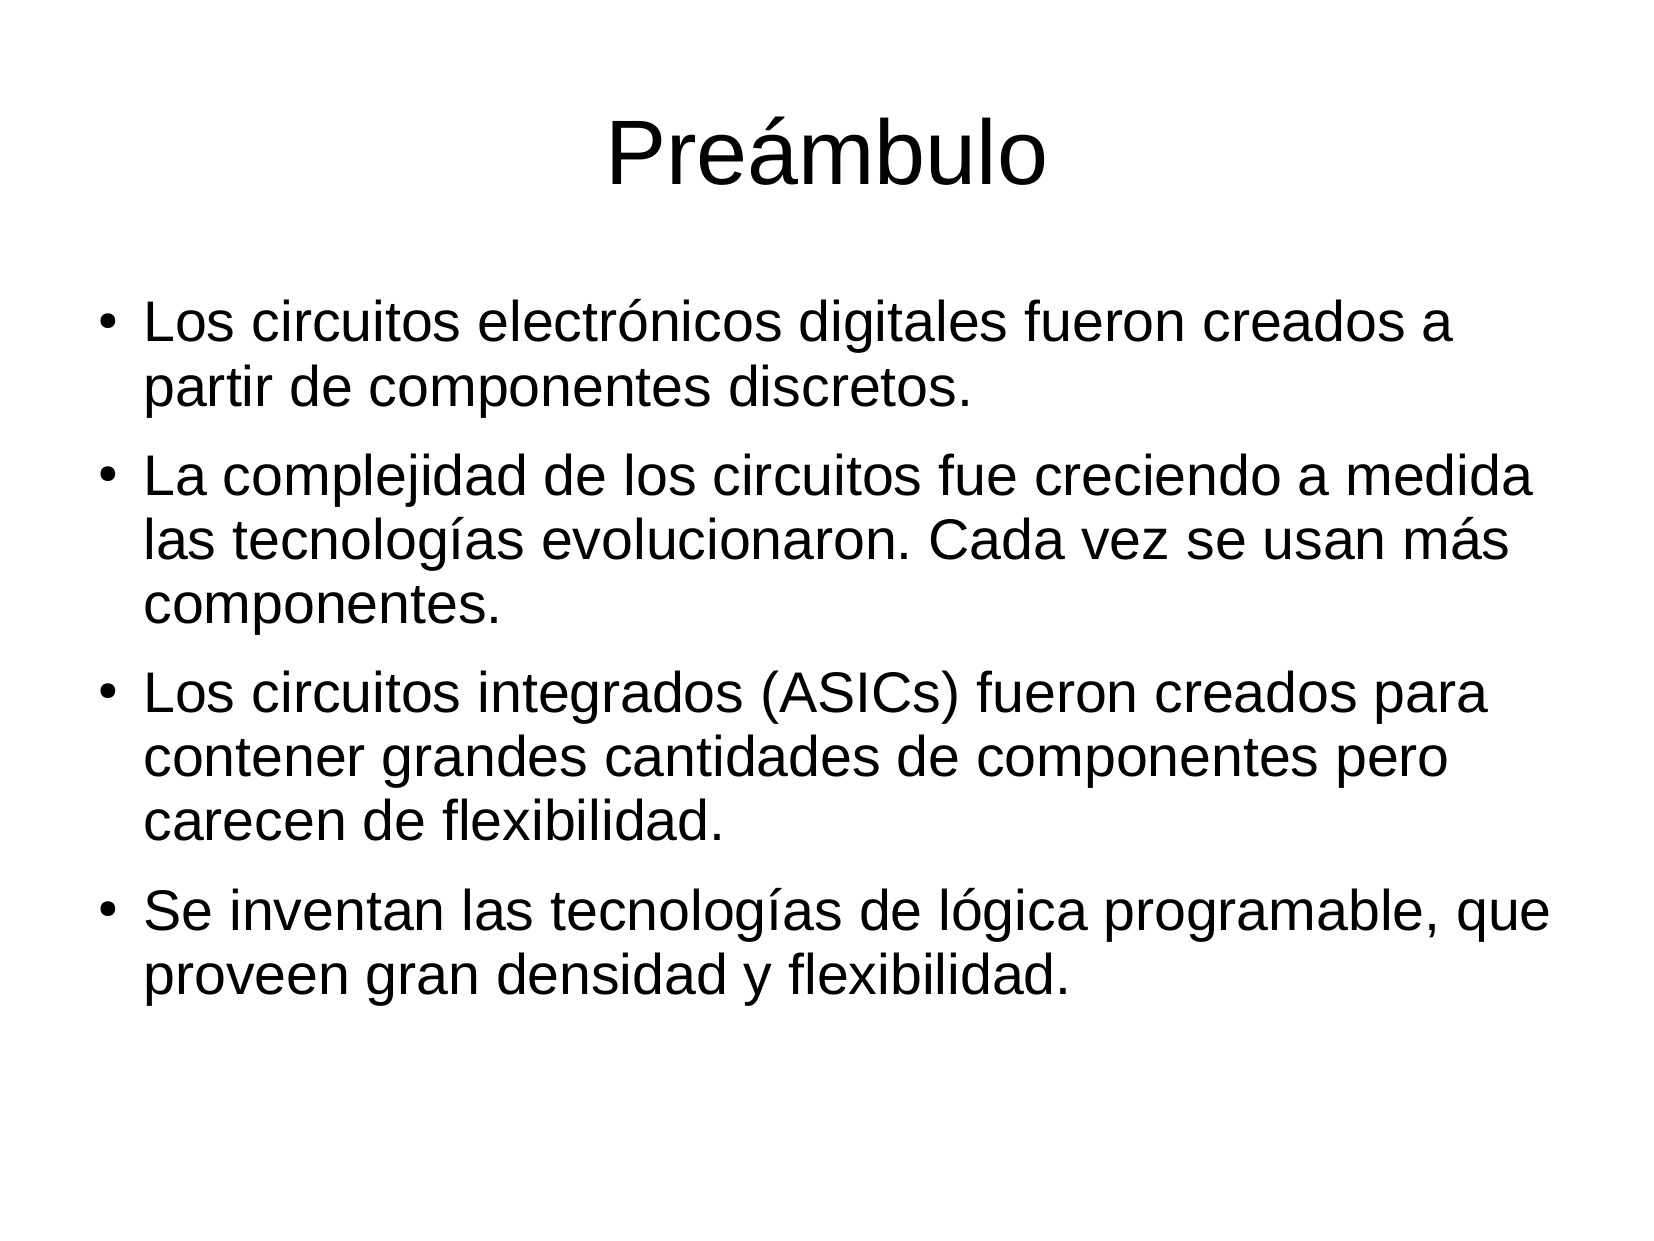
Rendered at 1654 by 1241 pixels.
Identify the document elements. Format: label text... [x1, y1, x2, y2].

list Los circuitos electrónicos digitales fueron creados a partir de componentes discretos. La complejidad de los circuitos fue creciendo a medida las tecnologías evolucionaron. Cada vez se usan más componentes. Los circuitos integrados (ASICs) fueron creados para contener grandes cantidades de componentes pero carecen de flexibilidad. Se inventan las tecnologías de lógica programable, que proveen gran densidad y flexibilidad. [82, 290, 1571, 1010]
title Preámbulo [82, 49, 1571, 257]
